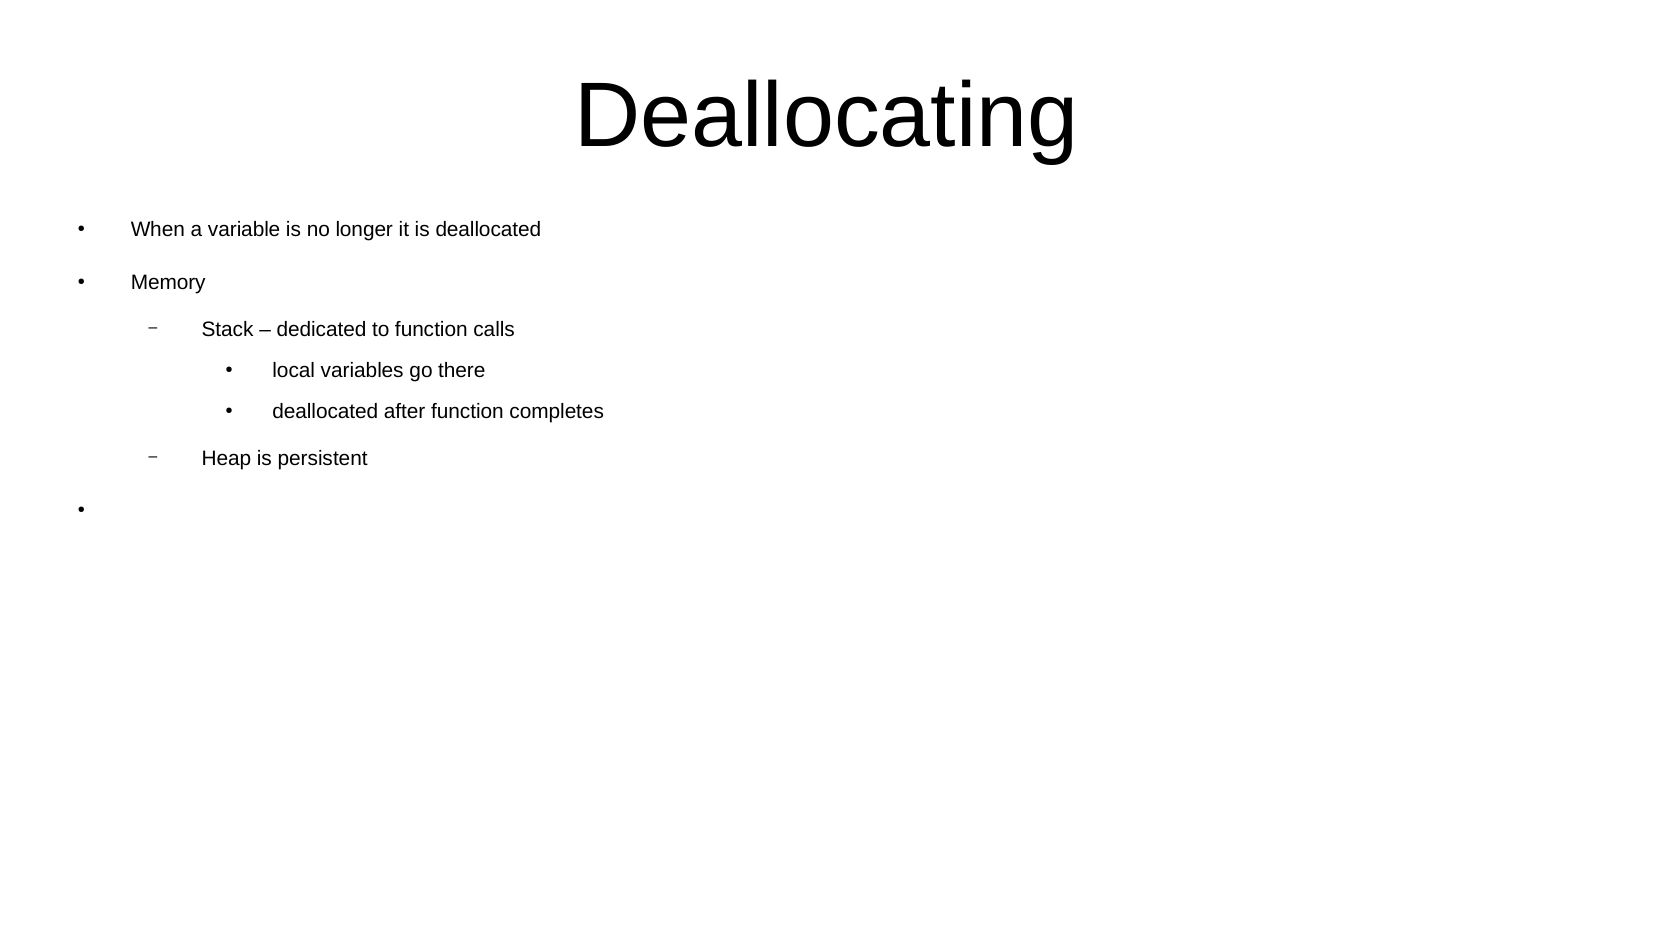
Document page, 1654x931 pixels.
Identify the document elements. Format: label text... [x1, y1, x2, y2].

list When a variable is no longer it is deallocated Memory Stack – dedicated to function calls local variables go there deallocated after function completes Heap is persistent [60, 217, 1571, 901]
title Deallocating [82, 37, 1571, 193]
